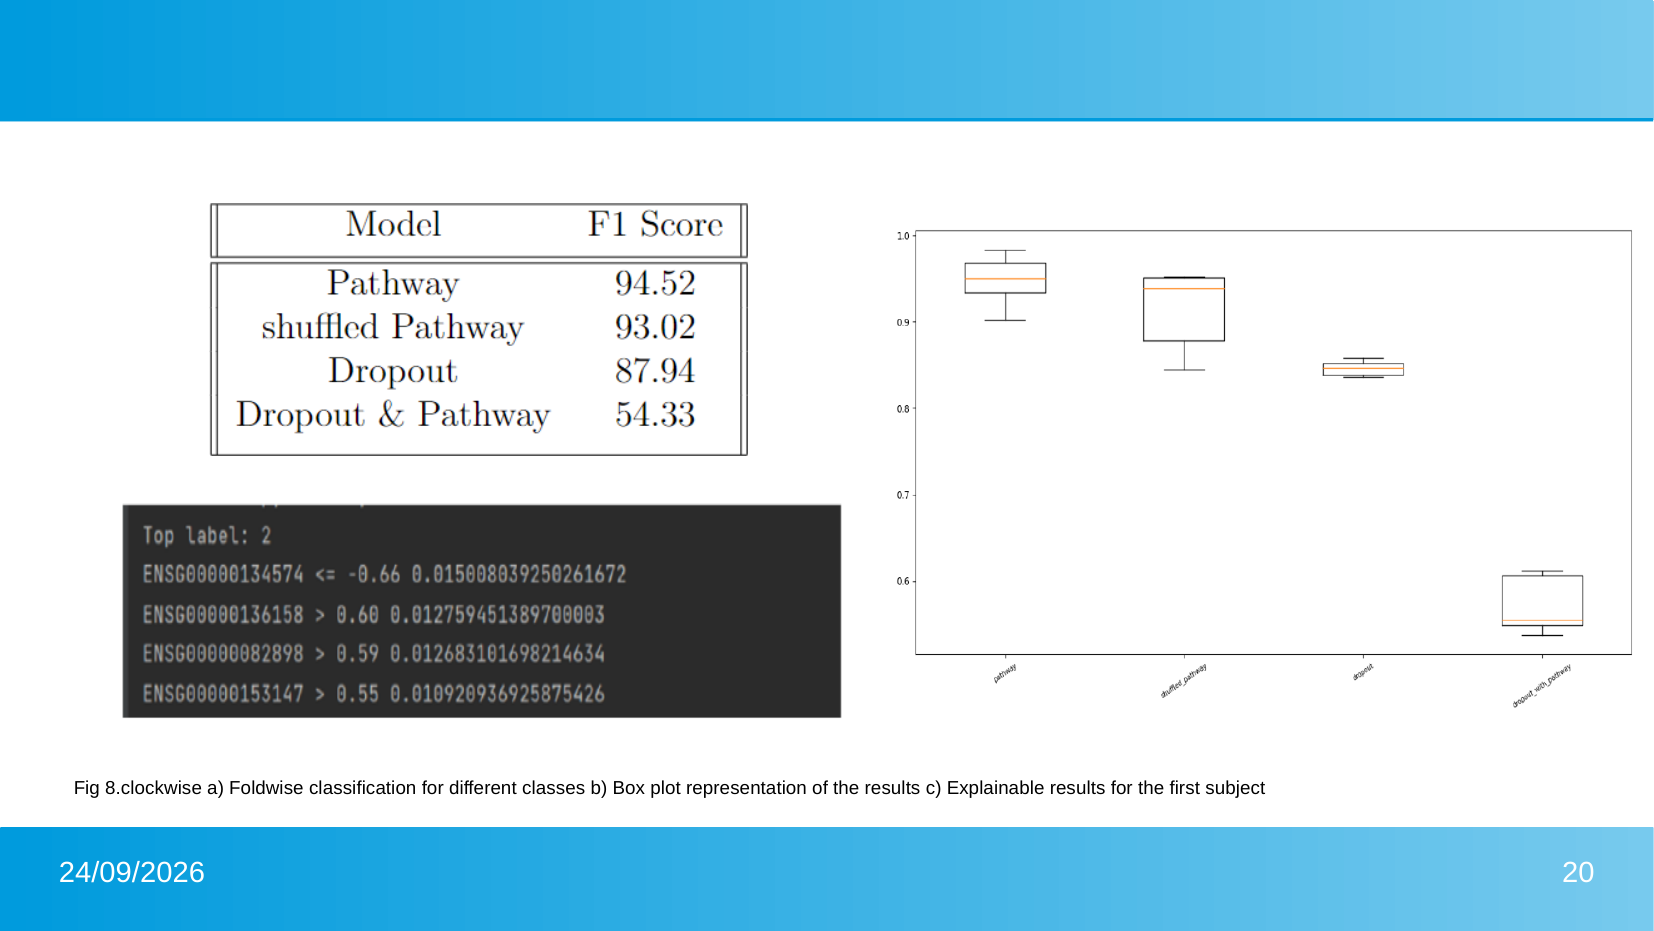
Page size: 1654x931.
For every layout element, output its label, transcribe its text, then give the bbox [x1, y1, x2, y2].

text_box Fig 8.clockwise a) Foldwise classification for different classes b) Box plot representation of the results c) Explainable results for the first subject [59, 770, 1625, 827]
picture [885, 206, 1654, 709]
picture [89, 177, 857, 739]
